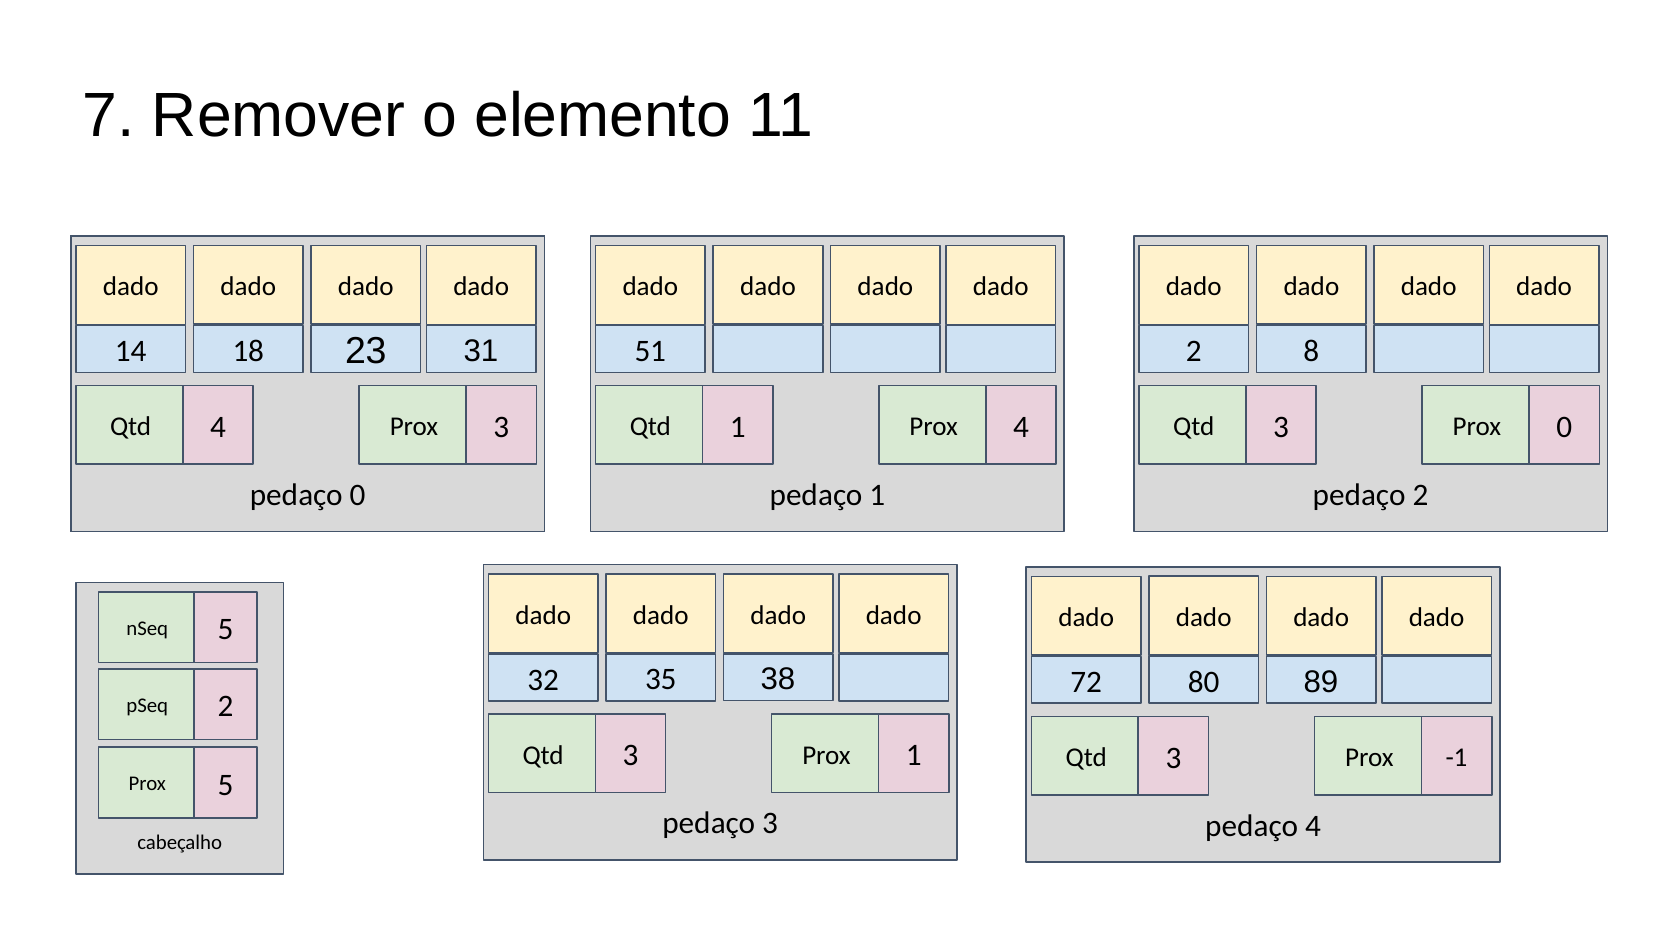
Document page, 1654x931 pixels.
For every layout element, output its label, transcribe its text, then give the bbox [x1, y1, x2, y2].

text_box 14 [75, 325, 186, 373]
text_box dado [193, 245, 304, 325]
text_box pedaço 2 [1133, 236, 1608, 532]
text_box dado [713, 245, 823, 325]
text_box Prox [1314, 716, 1421, 795]
text_box dado [1489, 245, 1599, 325]
text_box [838, 654, 949, 701]
text_box [830, 325, 941, 373]
text_box 72 [1031, 656, 1141, 704]
text_box [1381, 656, 1492, 704]
text_box 32 [488, 654, 598, 701]
text_box dado [595, 245, 706, 325]
text_box Prox [98, 747, 193, 818]
text_box dado [426, 245, 536, 325]
text_box dado [723, 574, 833, 653]
text_box 2 [1138, 325, 1249, 373]
text_box pedaço 1 [590, 236, 1065, 532]
text_box 5 [193, 747, 257, 818]
text_box Prox [878, 385, 985, 465]
text_box 3 [466, 385, 537, 465]
text_box Qtd [75, 385, 182, 465]
text_box pedaço 4 [1026, 566, 1500, 863]
text_box 3 [1138, 716, 1209, 795]
text_box dado [75, 245, 186, 325]
text_box [1489, 325, 1599, 373]
text_box 2 [193, 668, 257, 740]
text_box 18 [193, 325, 304, 373]
text_box Prox [359, 385, 466, 465]
text_box 80 [1148, 656, 1259, 704]
text_box -1 [1421, 716, 1492, 795]
text_box Qtd [1138, 385, 1245, 465]
text_box 51 [595, 325, 706, 373]
title 7. Remover o elemento 11 [82, 37, 1571, 193]
text_box dado [1266, 576, 1376, 655]
text_box [713, 325, 823, 373]
text_box 3 [595, 713, 666, 793]
text_box 89 [1266, 656, 1376, 704]
text_box 35 [605, 653, 716, 701]
text_box 1 [702, 385, 773, 465]
text_box [946, 325, 1056, 373]
text_box [1373, 325, 1484, 373]
text_box dado [830, 245, 941, 325]
text_box dado [605, 573, 716, 653]
text_box Qtd [488, 713, 595, 793]
text_box 23 [310, 325, 421, 373]
text_box dado [1256, 245, 1367, 325]
text_box 8 [1256, 325, 1367, 373]
text_box dado [946, 245, 1056, 325]
text_box Prox [1422, 385, 1529, 465]
text_box nSeq [98, 591, 193, 663]
text_box pedaço 0 [70, 236, 545, 532]
text_box dado [838, 574, 949, 653]
text_box dado [1148, 576, 1259, 655]
text_box dado [310, 245, 421, 325]
text_box 4 [182, 385, 254, 465]
text_box 31 [426, 325, 536, 373]
text_box 1 [878, 713, 949, 793]
text_box dado [1031, 576, 1141, 656]
text_box 3 [1245, 385, 1317, 465]
text_box Prox [771, 713, 878, 793]
text_box 5 [193, 591, 257, 663]
text_box 0 [1529, 385, 1600, 465]
text_box Qtd [595, 385, 702, 465]
text_box dado [1373, 245, 1484, 325]
text_box 4 [985, 385, 1057, 465]
text_box pSeq [98, 668, 193, 740]
text_box dado [1138, 245, 1249, 325]
text_box pedaço 3 [483, 564, 957, 860]
text_box 38 [723, 653, 833, 701]
text_box dado [488, 574, 598, 653]
text_box Qtd [1031, 716, 1138, 795]
text_box dado [1381, 576, 1492, 656]
text_box cabeçalho [76, 582, 284, 875]
